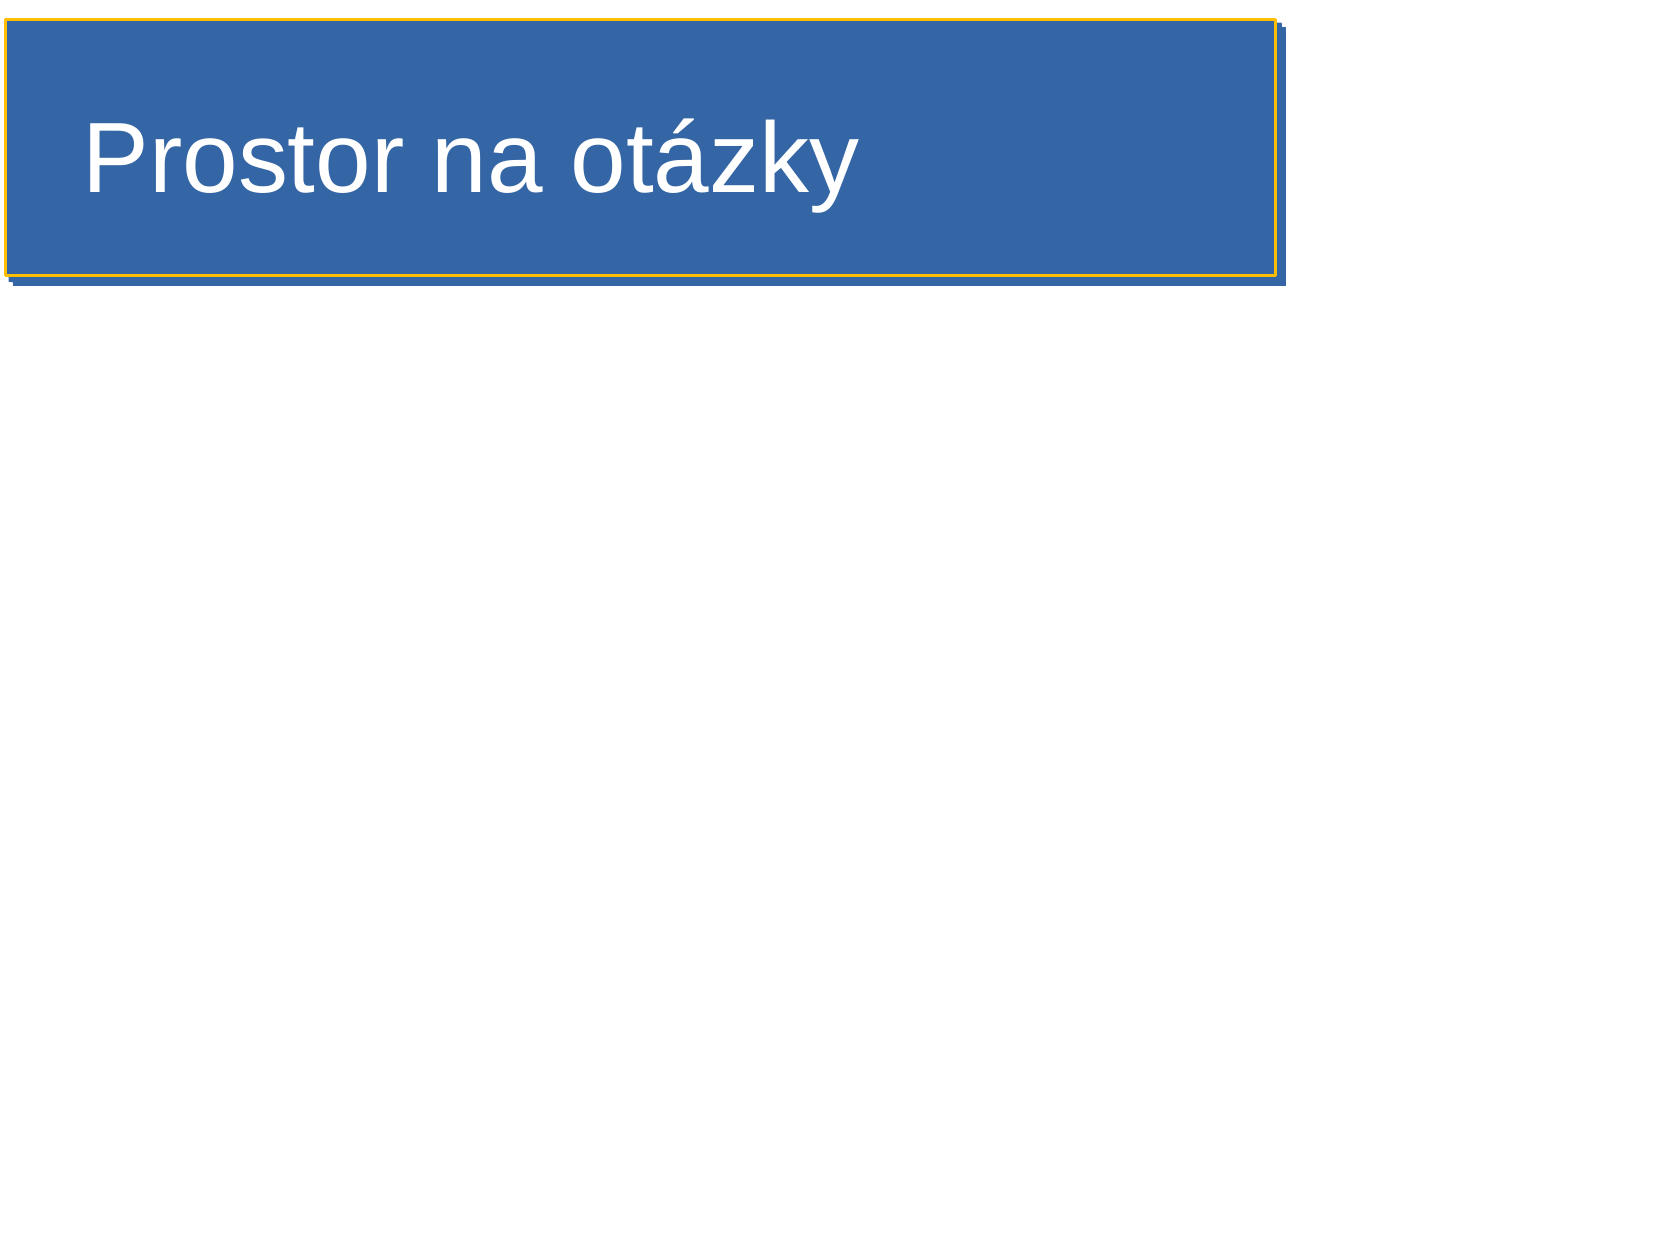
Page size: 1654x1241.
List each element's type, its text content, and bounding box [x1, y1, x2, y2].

title Prostor na otázky [82, 58, 1235, 257]
